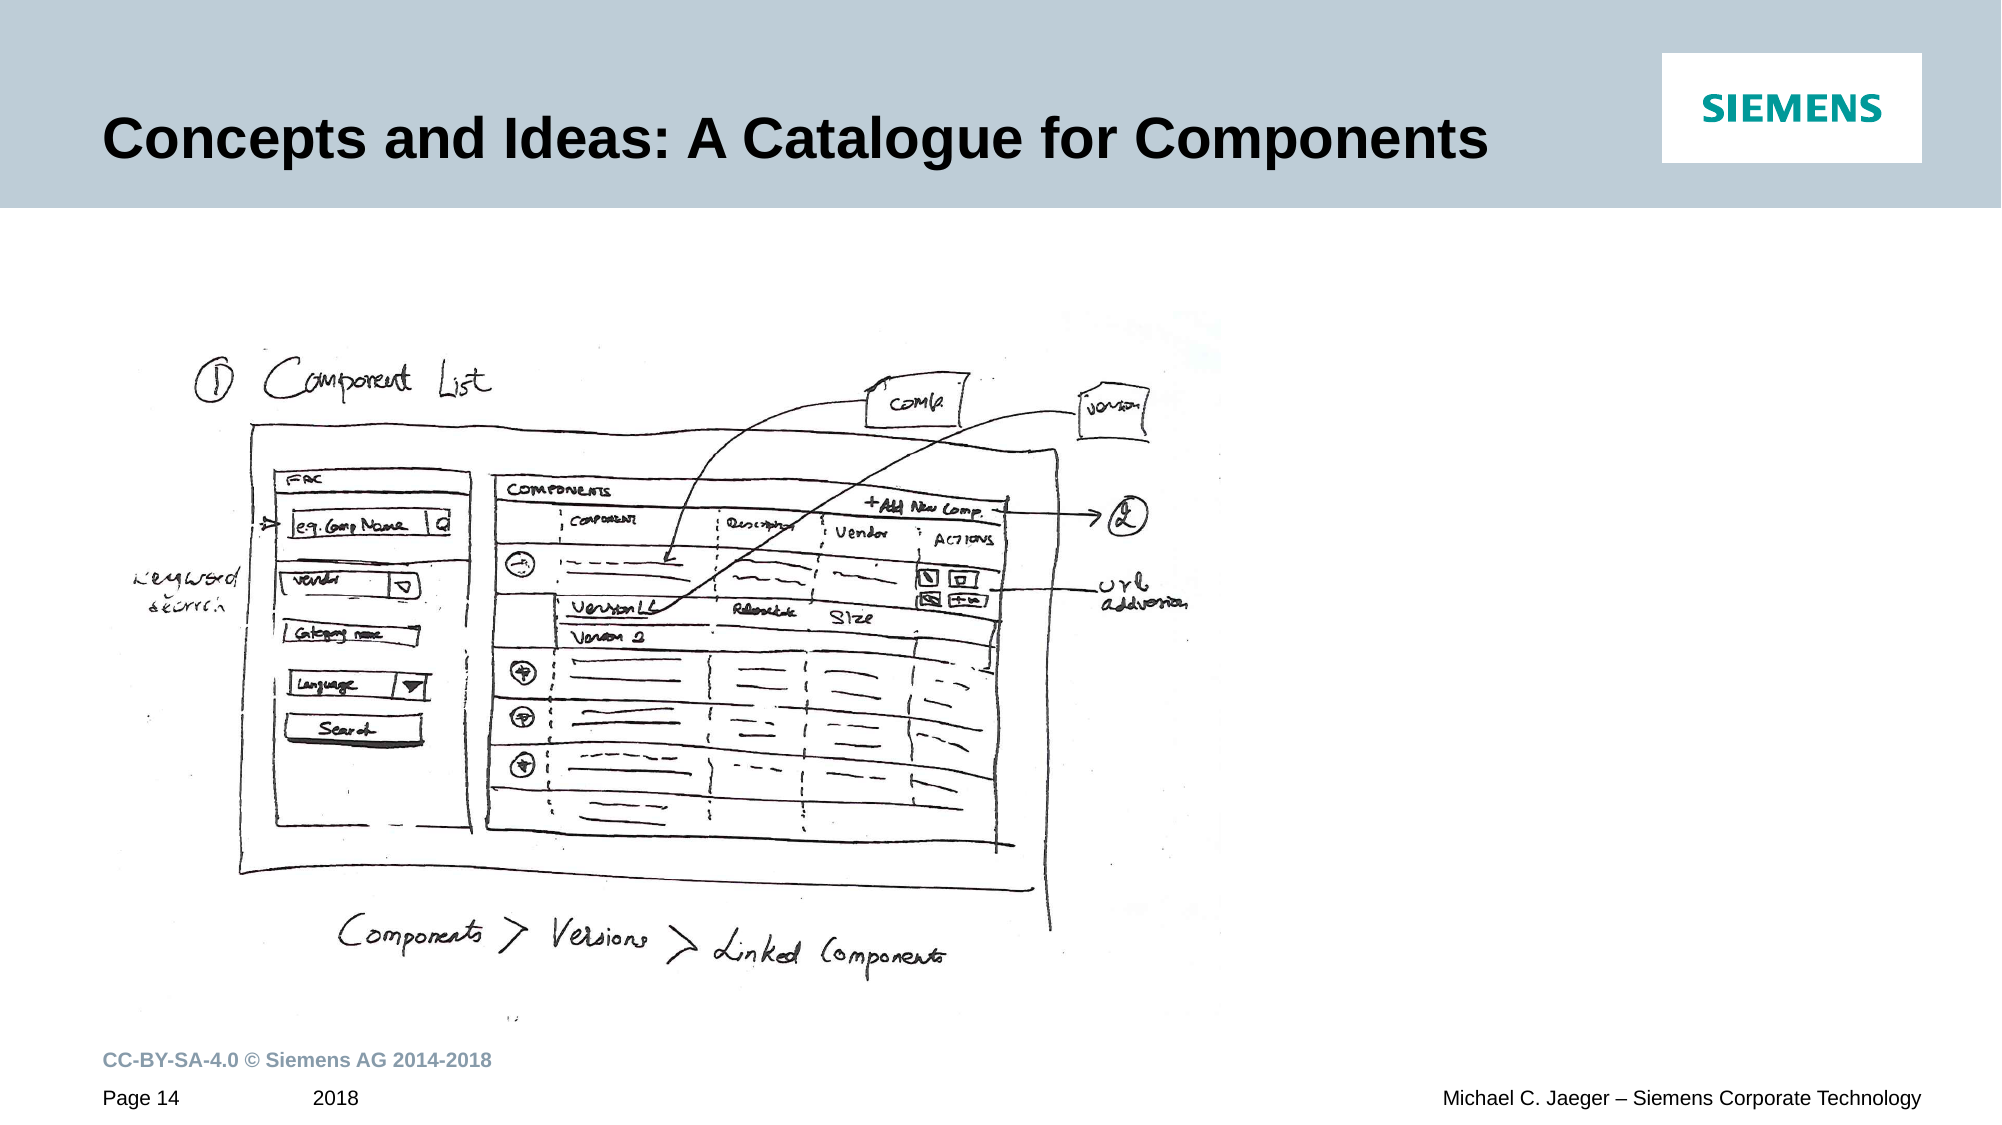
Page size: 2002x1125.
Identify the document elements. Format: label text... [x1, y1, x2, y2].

picture [101, 311, 1221, 1022]
text_box Concepts and Ideas: A Catalogue for Components [0, 0, 2001, 208]
